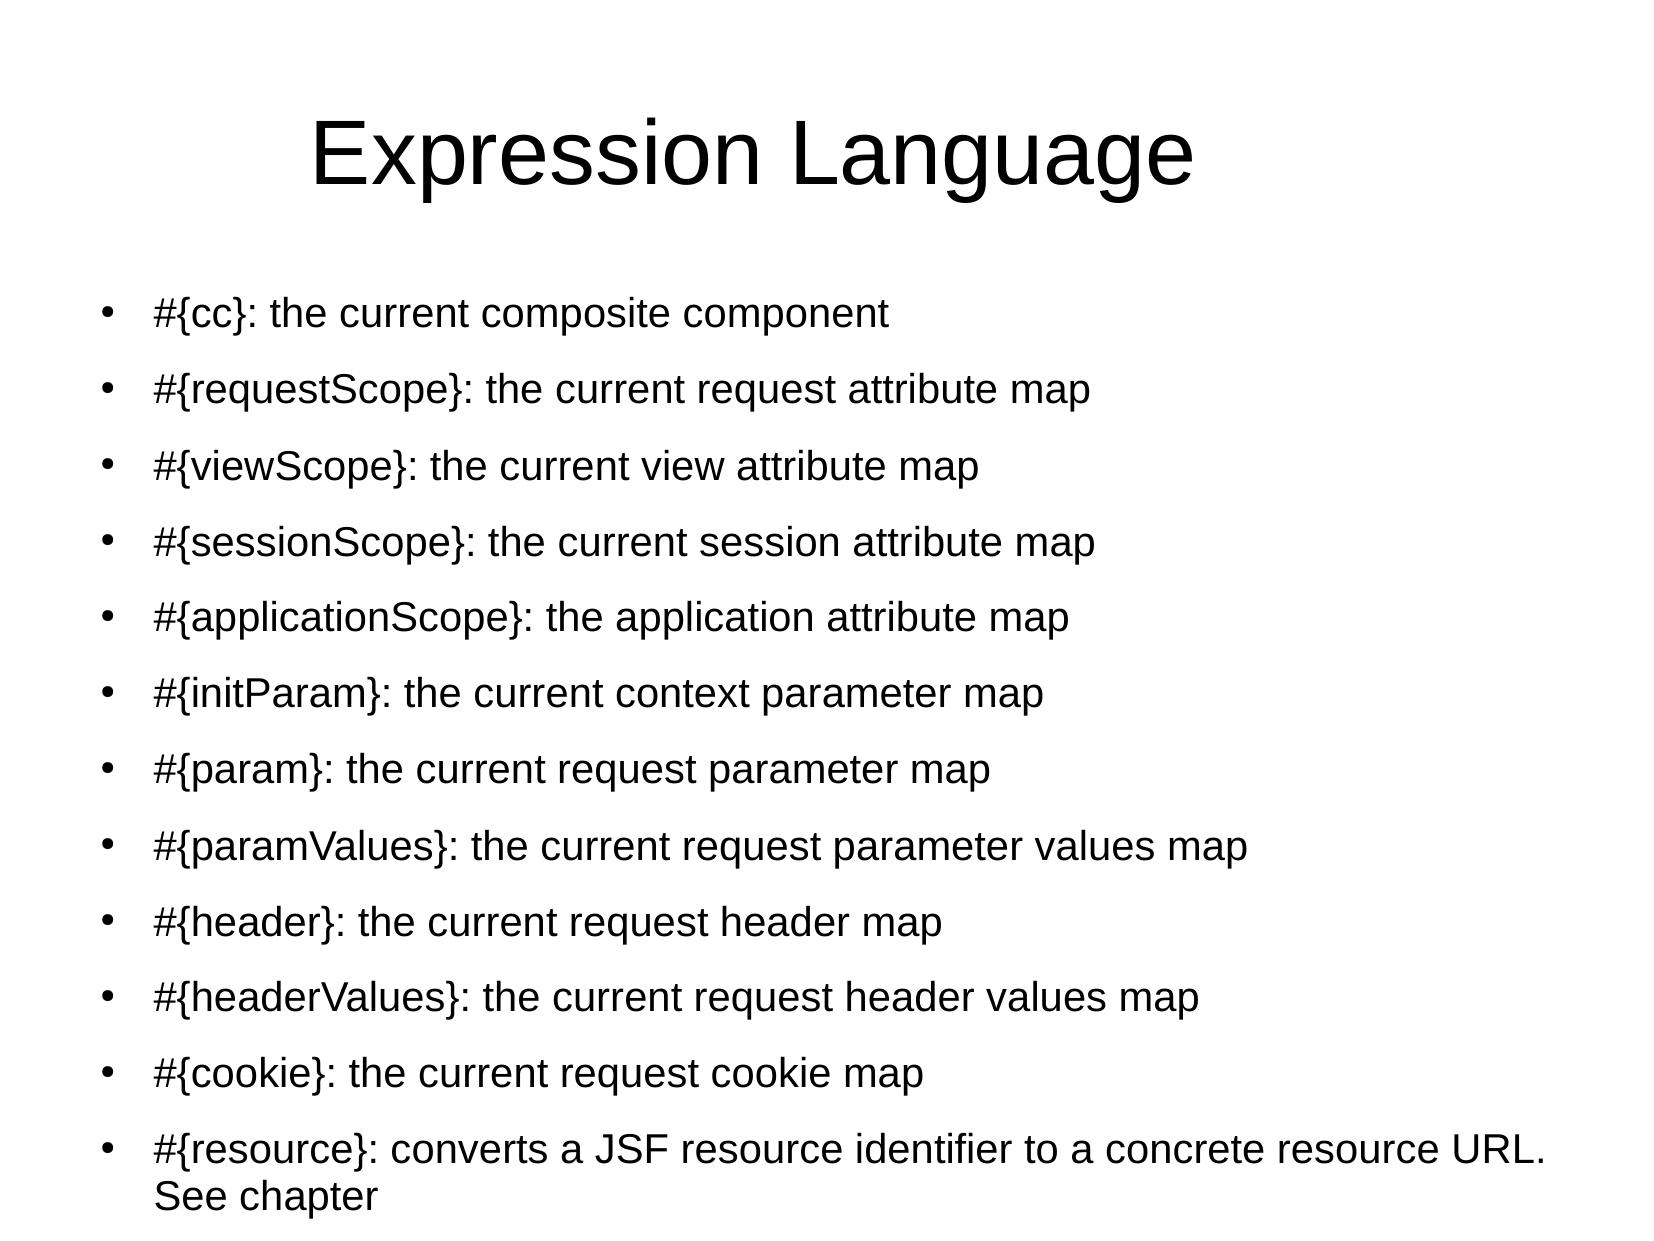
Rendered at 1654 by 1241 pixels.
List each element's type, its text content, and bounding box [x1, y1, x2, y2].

title Expression Language [82, 49, 1571, 257]
list #{cc}: the current composite component #{requestScope}: the current request attribute map #{viewScope}: the current view attribute map #{sessionScope}: the current session attribute map #{applicationScope}: the application attribute map #{initParam}: the current context parameter map #{param}: the current request parameter map #{paramValues}: the current request parameter values map #{header}: the current request header map #{headerValues}: the current request header values map #{cookie}: the current request cookie map #{resource}: converts a JSF resource identifier to a concrete resource URL. See chapter [82, 290, 1571, 1224]
